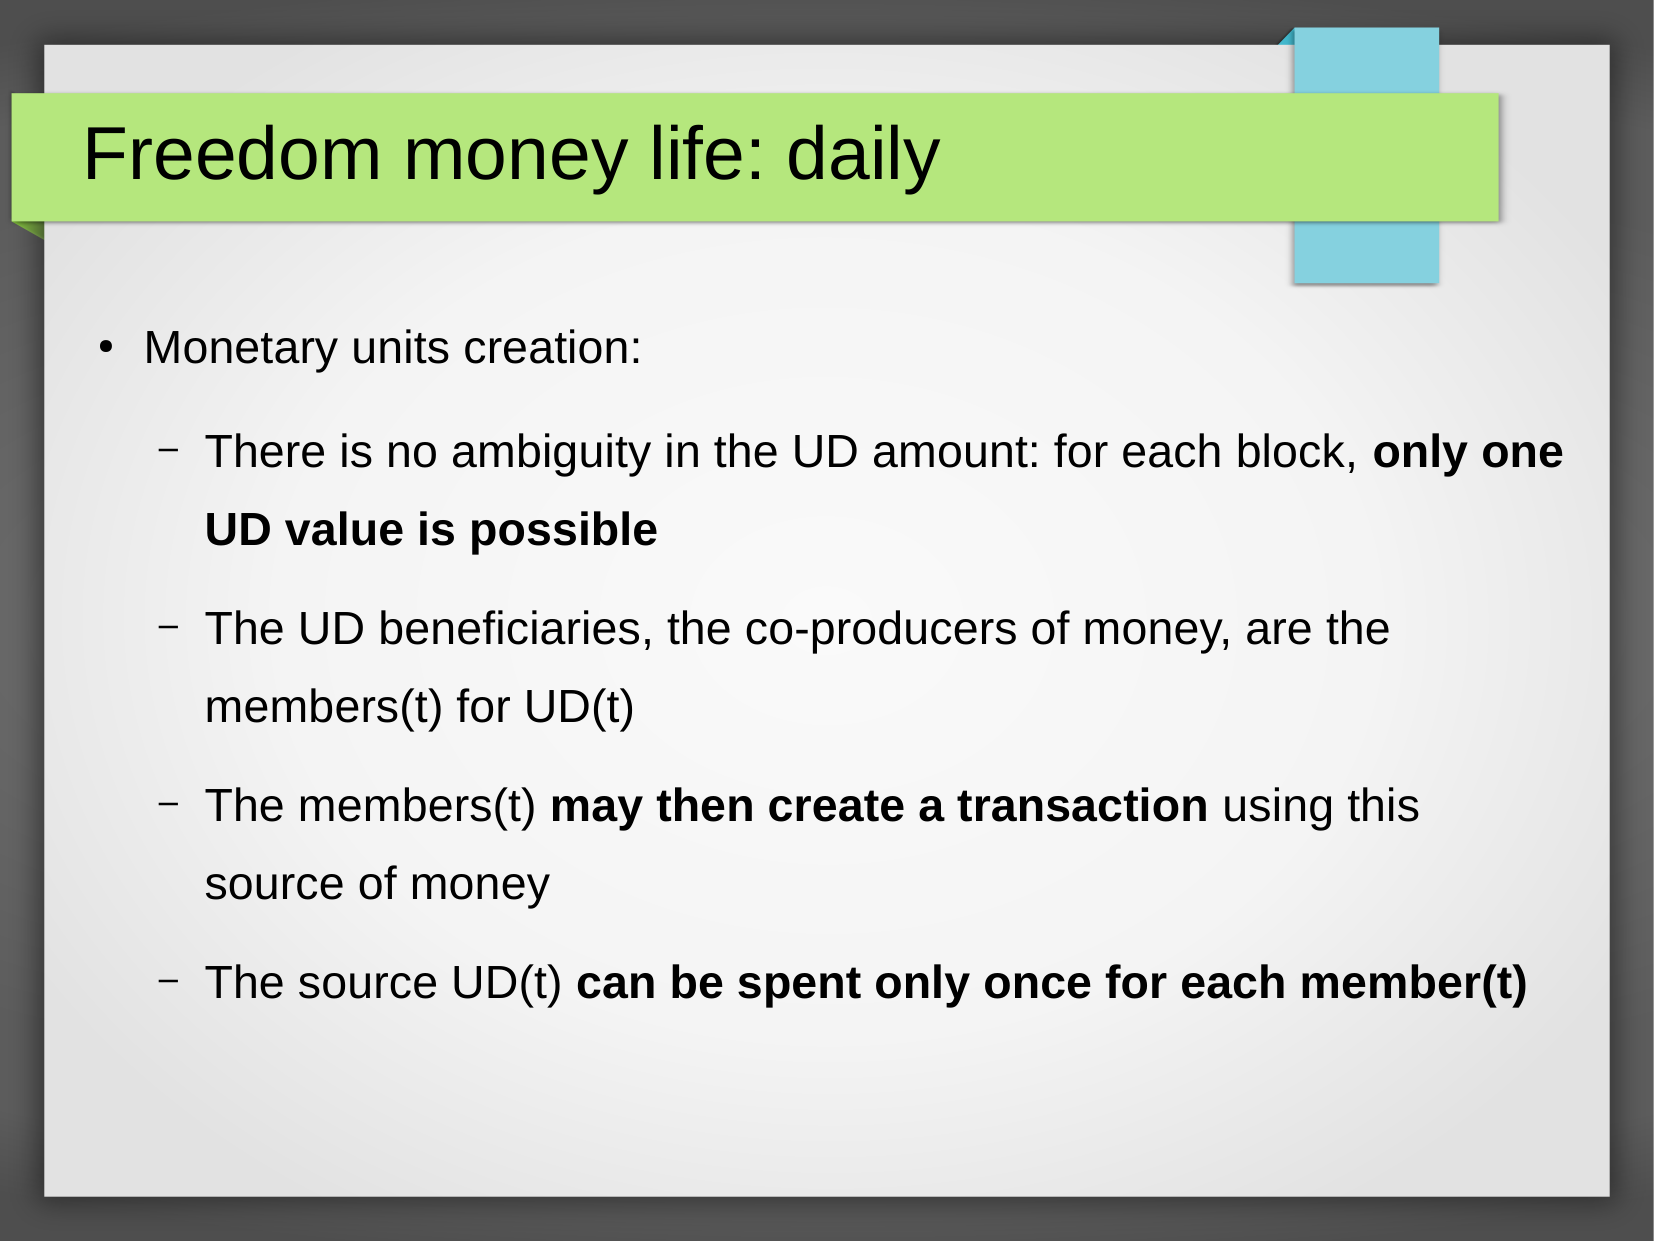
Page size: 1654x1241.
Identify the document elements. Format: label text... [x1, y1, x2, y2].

picture [0, 0, 1654, 1241]
title Freedom money life: daily [82, 94, 1477, 213]
list Monetary units creation: There is no ambiguity in the UD amount: for each block, only one UD value is possible The UD beneficiaries, the co-producers of money, are the members(t) for UD(t) The members(t) may then create a transaction using this source of money The source UD(t) can be spent only once for each member(t) [82, 295, 1571, 1015]
